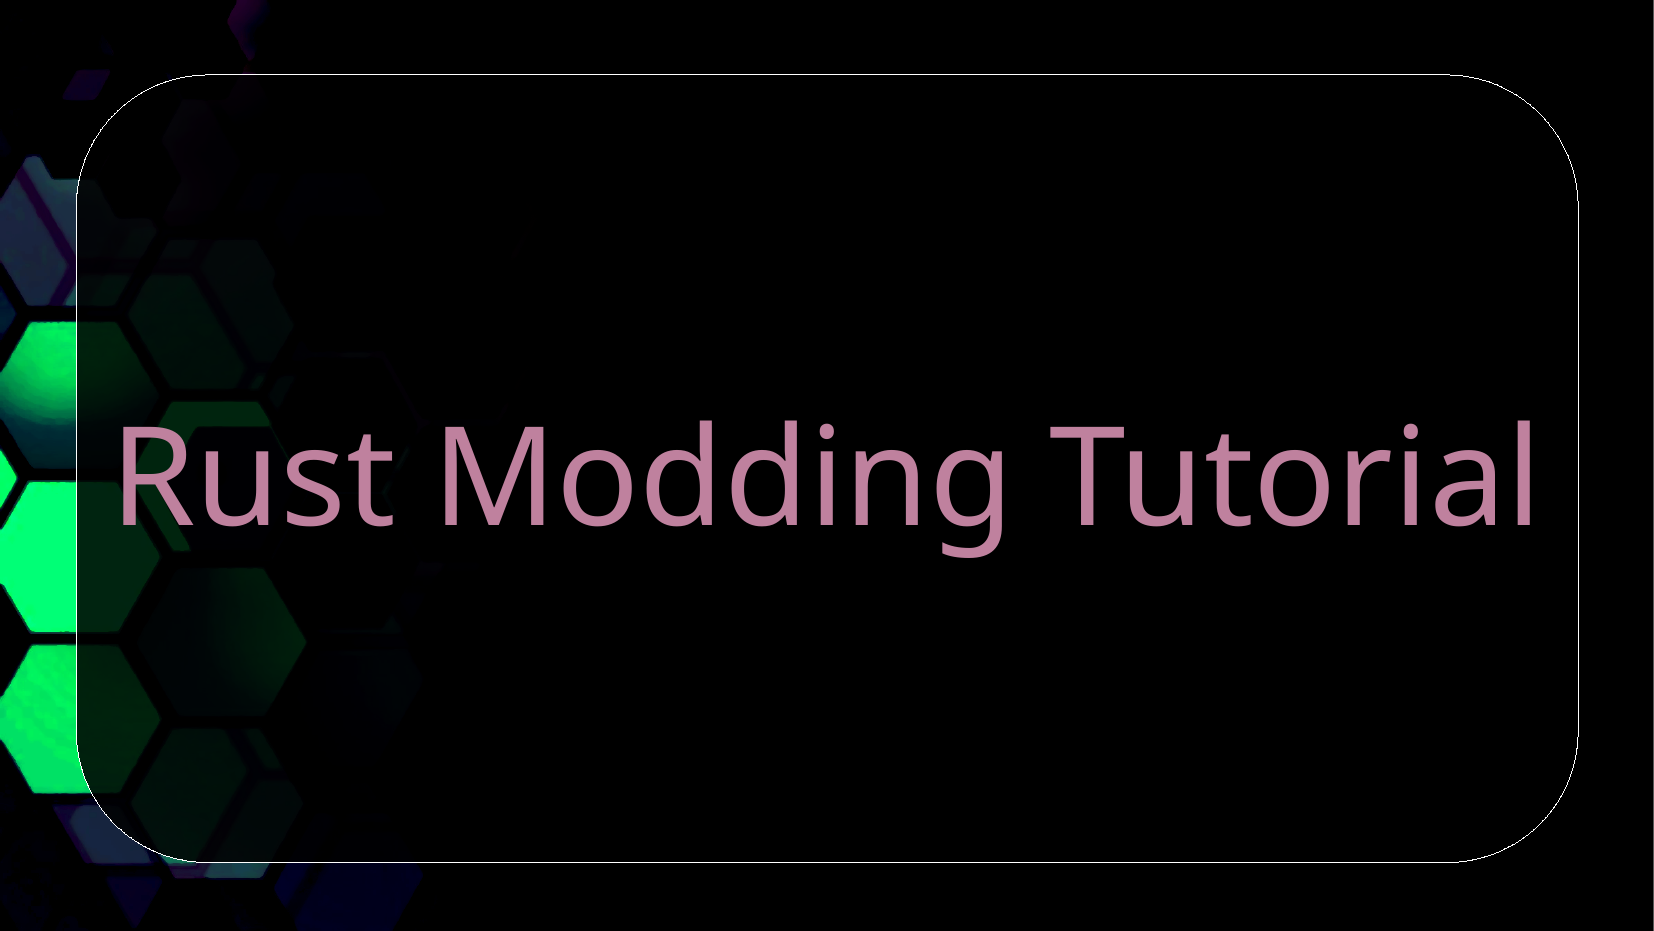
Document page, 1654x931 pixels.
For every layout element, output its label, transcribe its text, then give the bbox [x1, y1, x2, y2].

subtitle Rust Modding Tutorial [82, 187, 1571, 757]
picture [0, 0, 1654, 931]
